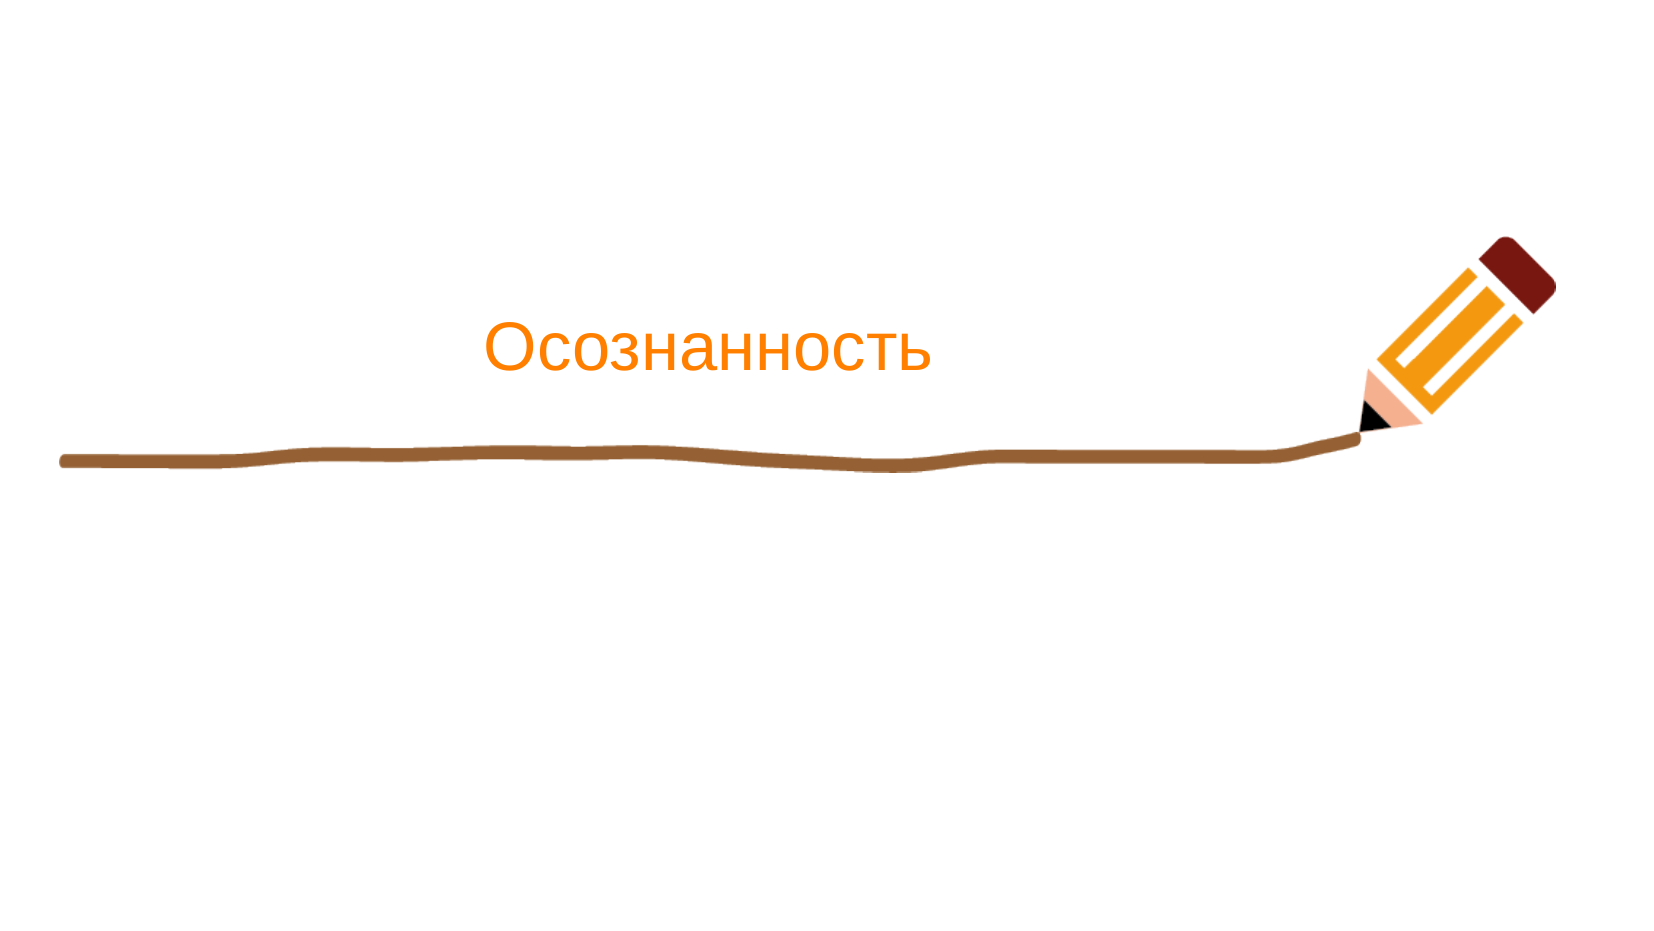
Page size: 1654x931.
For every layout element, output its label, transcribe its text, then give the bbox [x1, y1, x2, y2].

title Осознанность [88, 265, 1329, 429]
picture [59, 236, 1556, 473]
